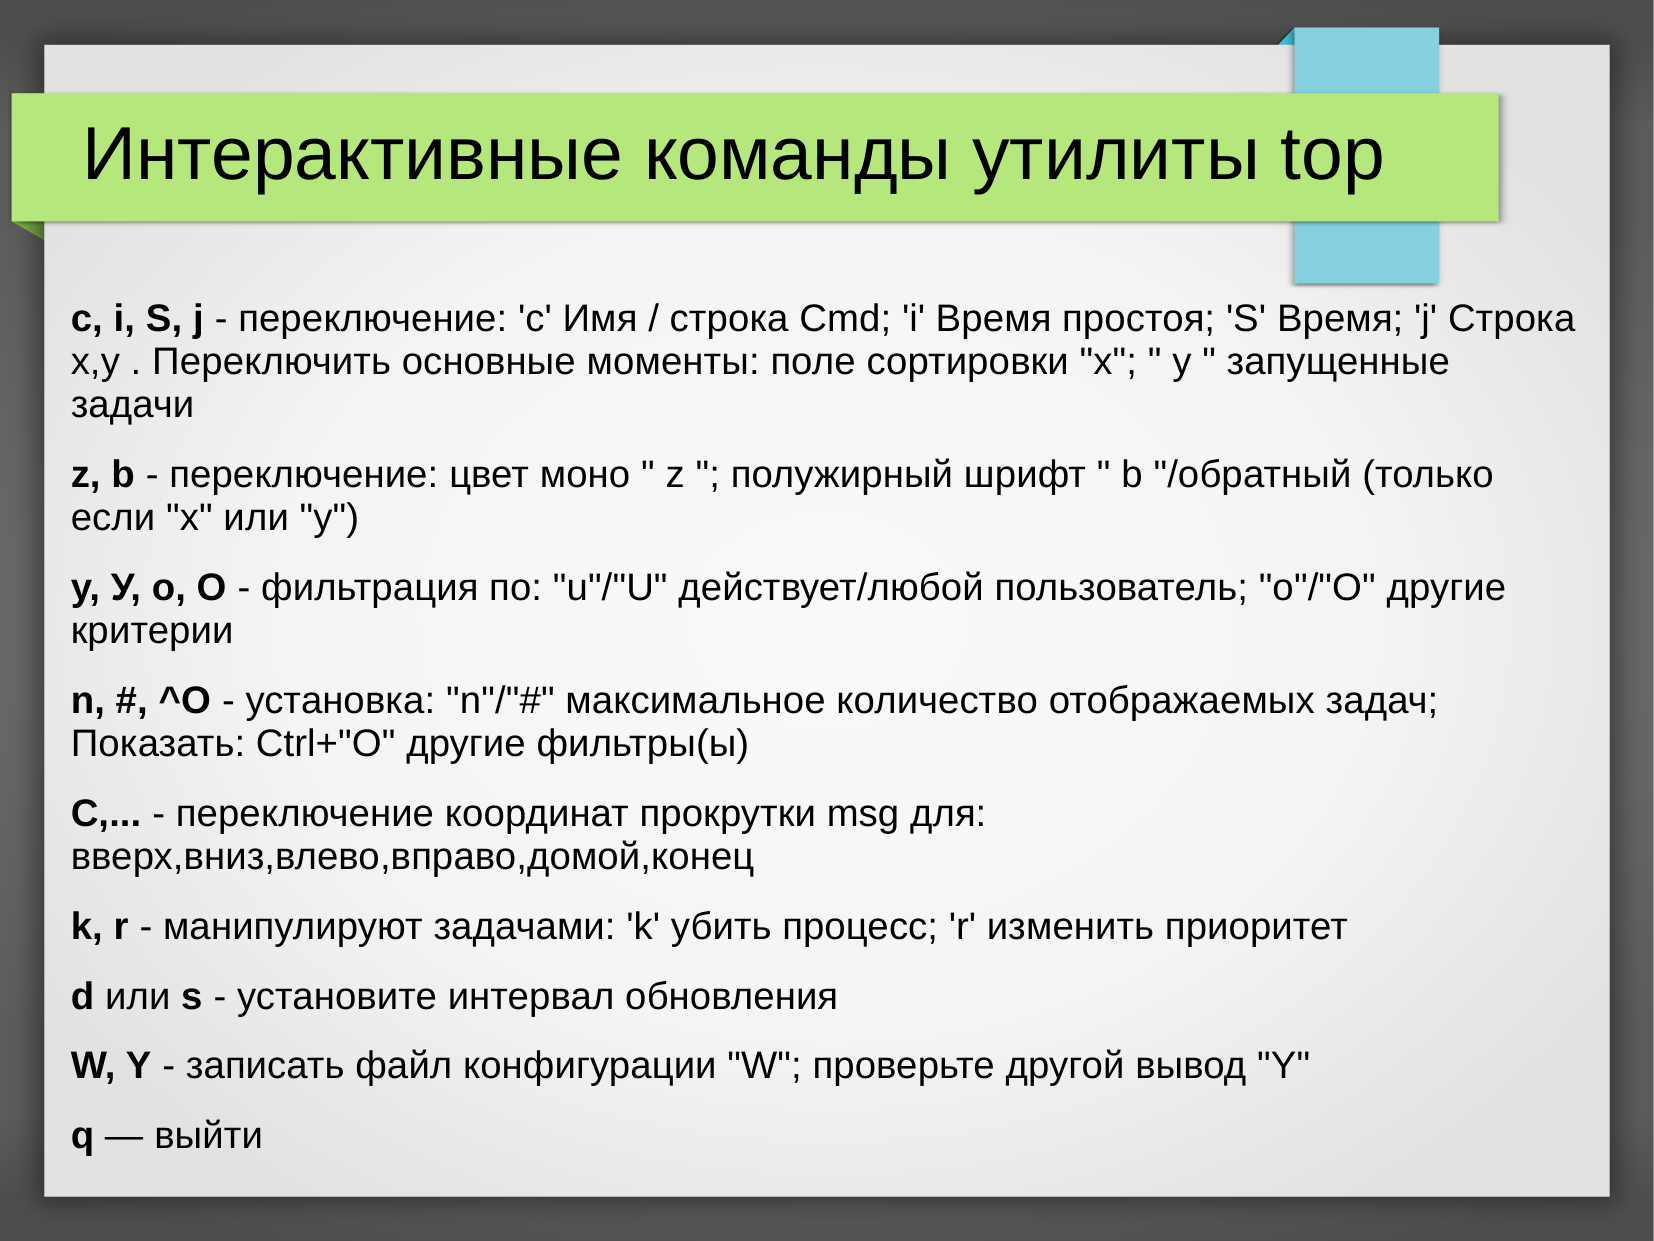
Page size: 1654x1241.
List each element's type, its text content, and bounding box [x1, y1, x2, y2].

list c, i, S, j - переключение: 'c' Имя / строка Cmd; 'i' Время простоя; 'S' Время; 'j' Строка x,y . Переключить основные моменты: поле сортировки "x"; " y " запущенные задачи z, b - переключение: цвет моно " z "; полужирный шрифт " b "/обратный (только если "x" или "y") у, У, о, О - фильтрация по: "u"/"U" действует/любой пользователь; "o"/"O" другие критерии n, #, ^O - установка: "n"/"#" максимальное количество отображаемых задач; Показать: Ctrl+"O" другие фильтры(ы) C,... - переключение координат прокрутки msg для: вверх,вниз,влево,вправо,домой,конец k, r - манипулируют задачами: 'k' убить процесс; 'r' изменить приоритет d или s - установите интервал обновления W, Y - записать файл конфигурации "W"; проверьте другой вывод "Y" q — выйти [70, 296, 1583, 1158]
title Интерактивные команды утилиты top [82, 69, 1548, 238]
picture [0, 0, 1654, 1241]
